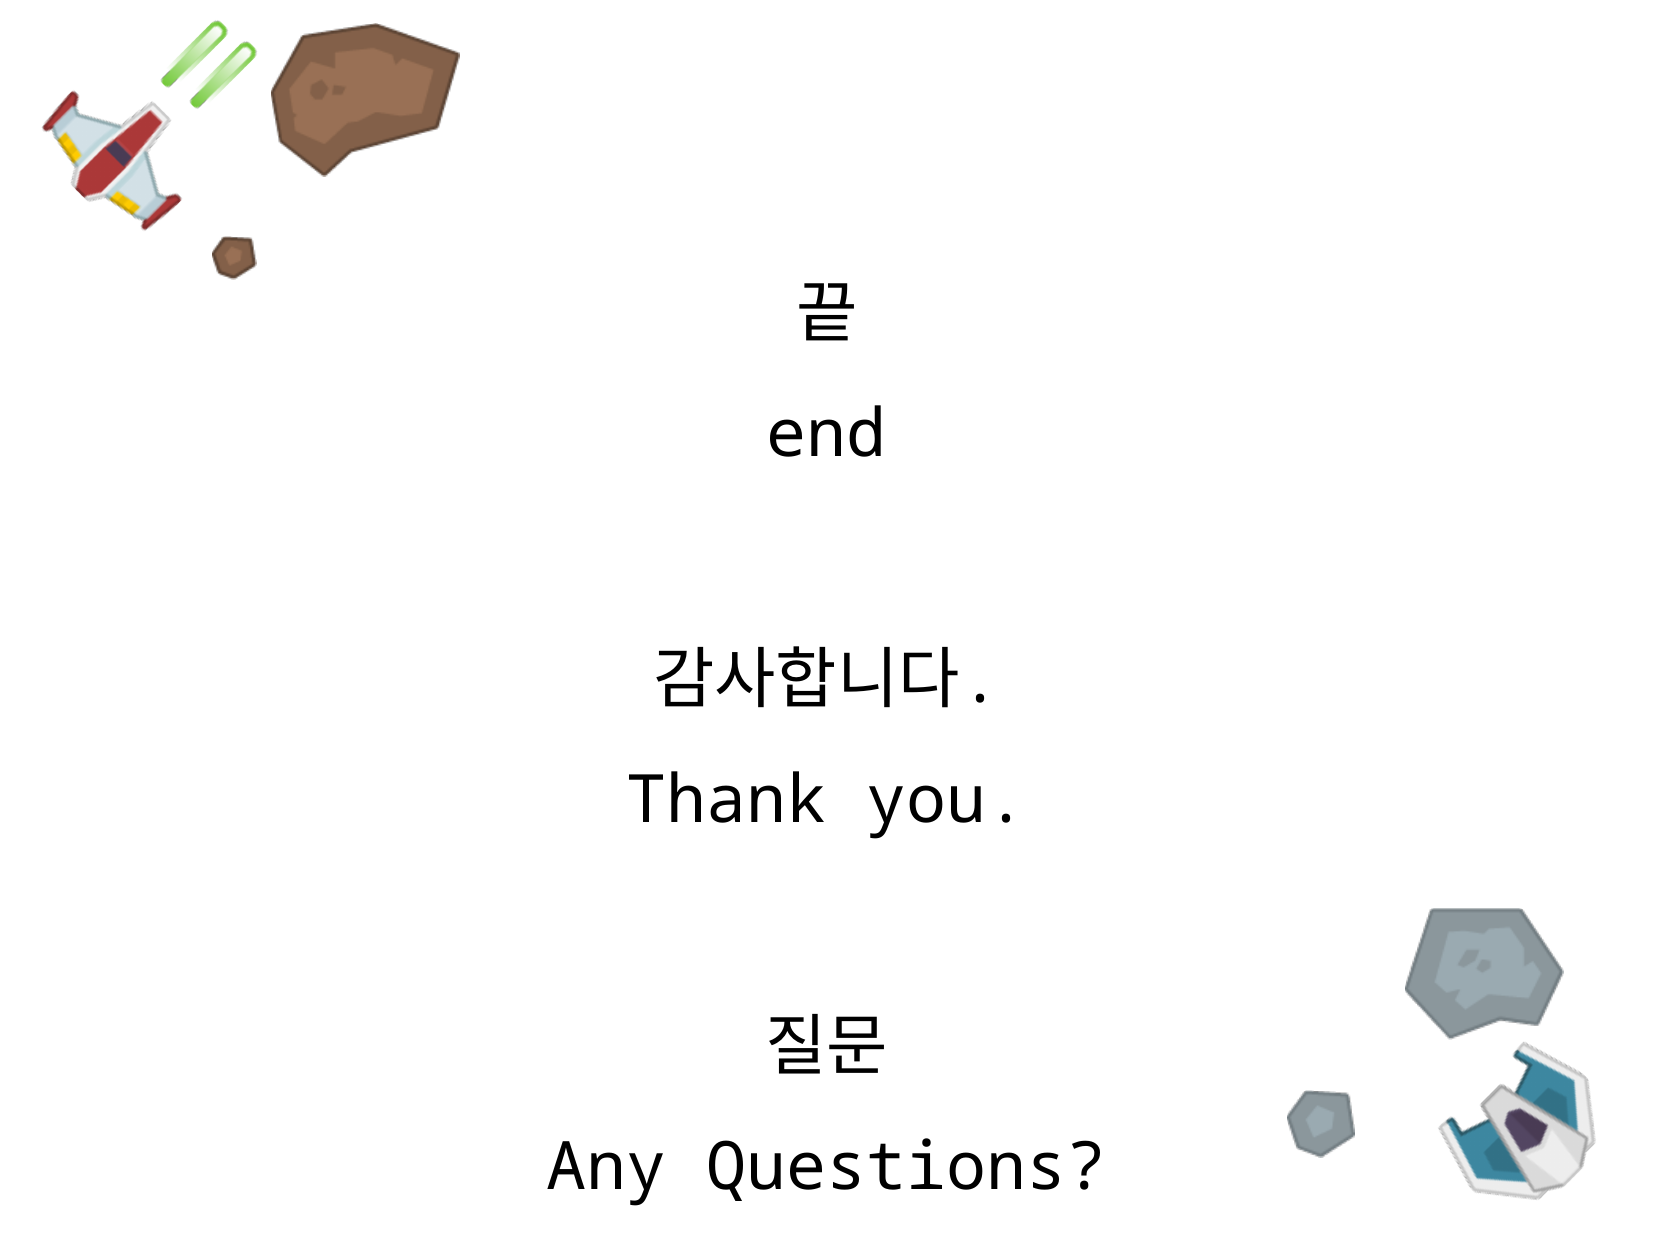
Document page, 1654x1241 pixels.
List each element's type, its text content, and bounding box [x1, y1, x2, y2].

picture [1405, 908, 1630, 1235]
picture [24, 55, 217, 249]
picture [156, 17, 231, 92]
list 끝 end 감사합니다. Thank you. 질문 Any Questions? [82, 138, 1571, 973]
picture [185, 38, 260, 113]
picture [1287, 1090, 1355, 1158]
picture [212, 236, 257, 280]
picture [271, 23, 460, 177]
